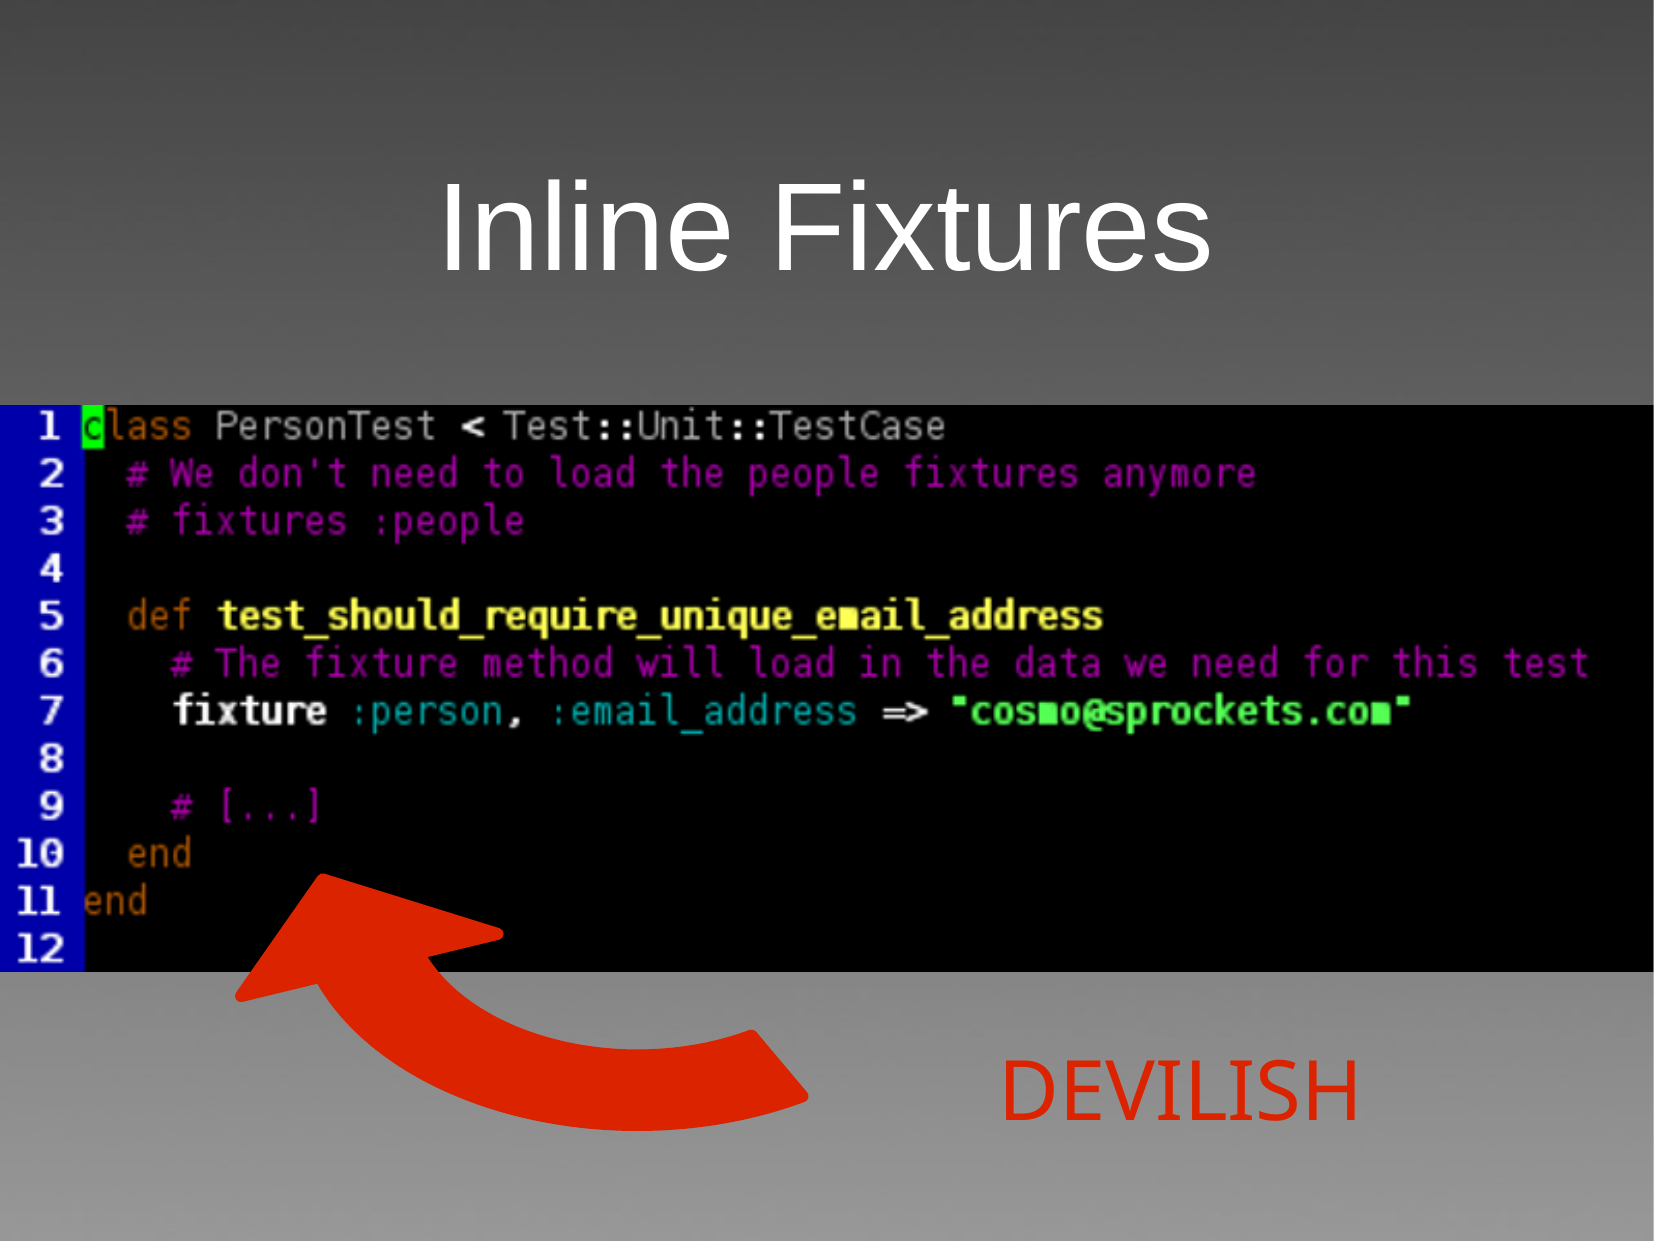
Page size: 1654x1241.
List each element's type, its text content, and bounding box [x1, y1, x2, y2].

text_box DEVILISH [825, 1018, 1538, 1163]
text_box Inline Fixtures [150, 150, 1501, 305]
picture [0, 0, 1654, 1241]
text_box [240, 879, 803, 1126]
